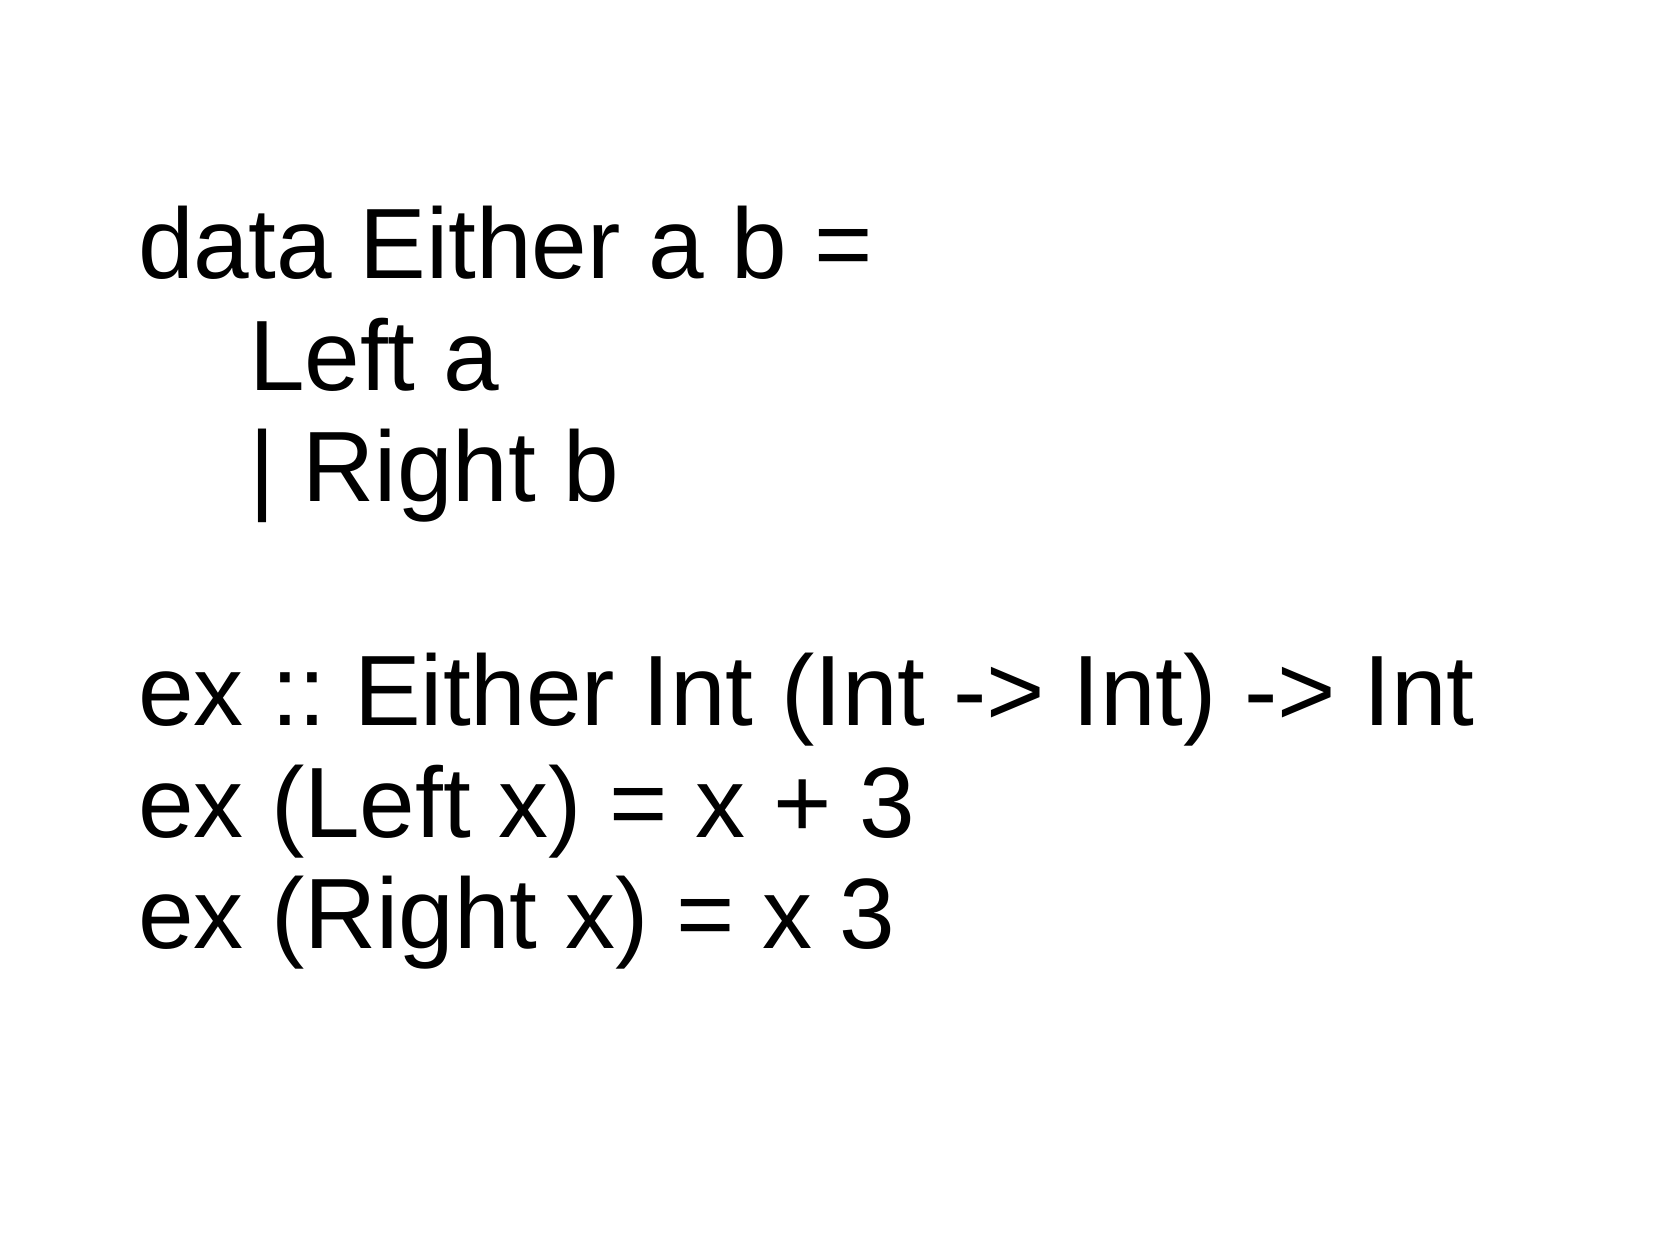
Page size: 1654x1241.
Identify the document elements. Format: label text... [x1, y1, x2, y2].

subtitle data Either a b = Left a | Right b ex :: Either Int (Int -> Int) -> Int ex (Left x) = x + 3 ex (Right x) = x 3 [82, 49, 1571, 1109]
